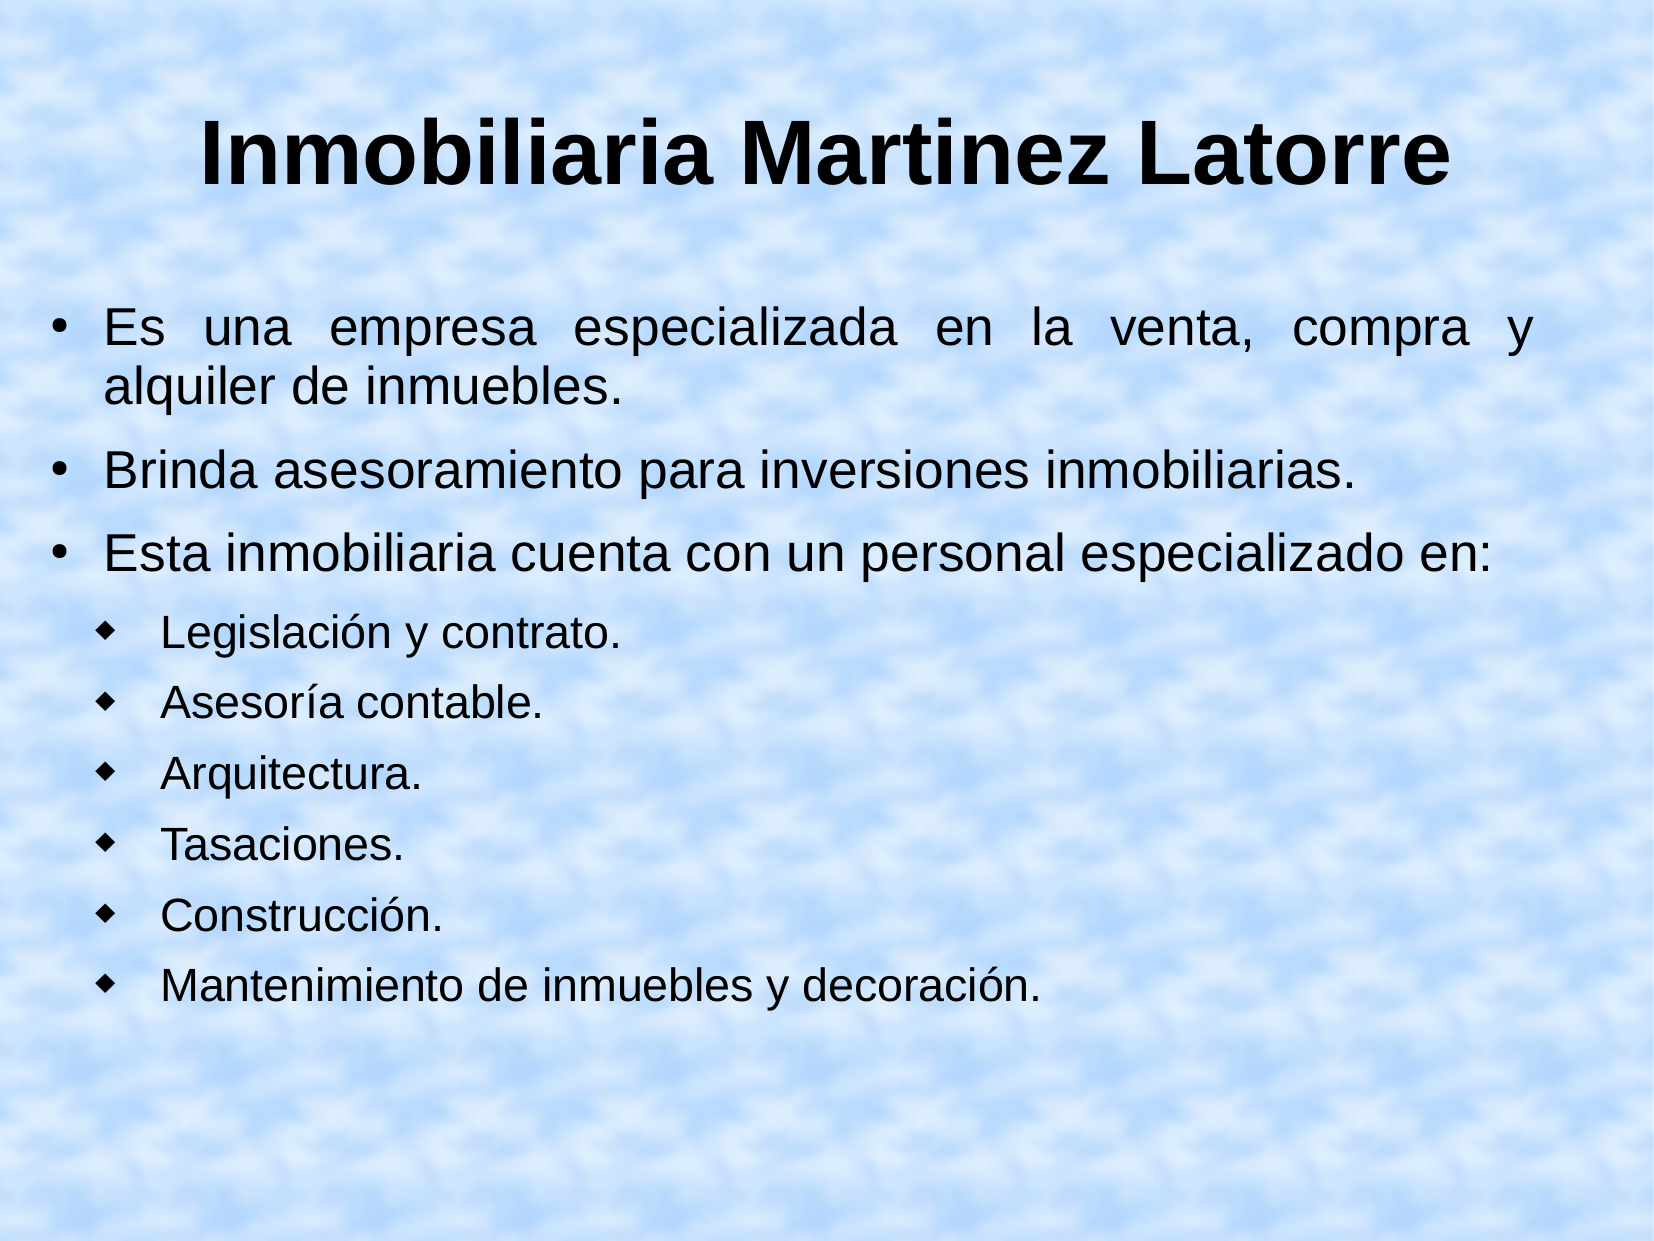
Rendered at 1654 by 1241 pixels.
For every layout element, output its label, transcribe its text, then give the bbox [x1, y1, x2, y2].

title Inmobiliaria Martinez Latorre [82, 49, 1571, 257]
list Es una empresa especializada en la venta, compra y alquiler de inmuebles. Brinda asesoramiento para inversiones inmobiliarias. Esta inmobiliaria cuenta con un personal especializado en: Legislación y contrato. Asesoría contable. Arquitectura. Tasaciones. Construcción. Mantenimiento de inmuebles y decoración. [47, 296, 1536, 1016]
picture [0, 0, 1654, 1241]
